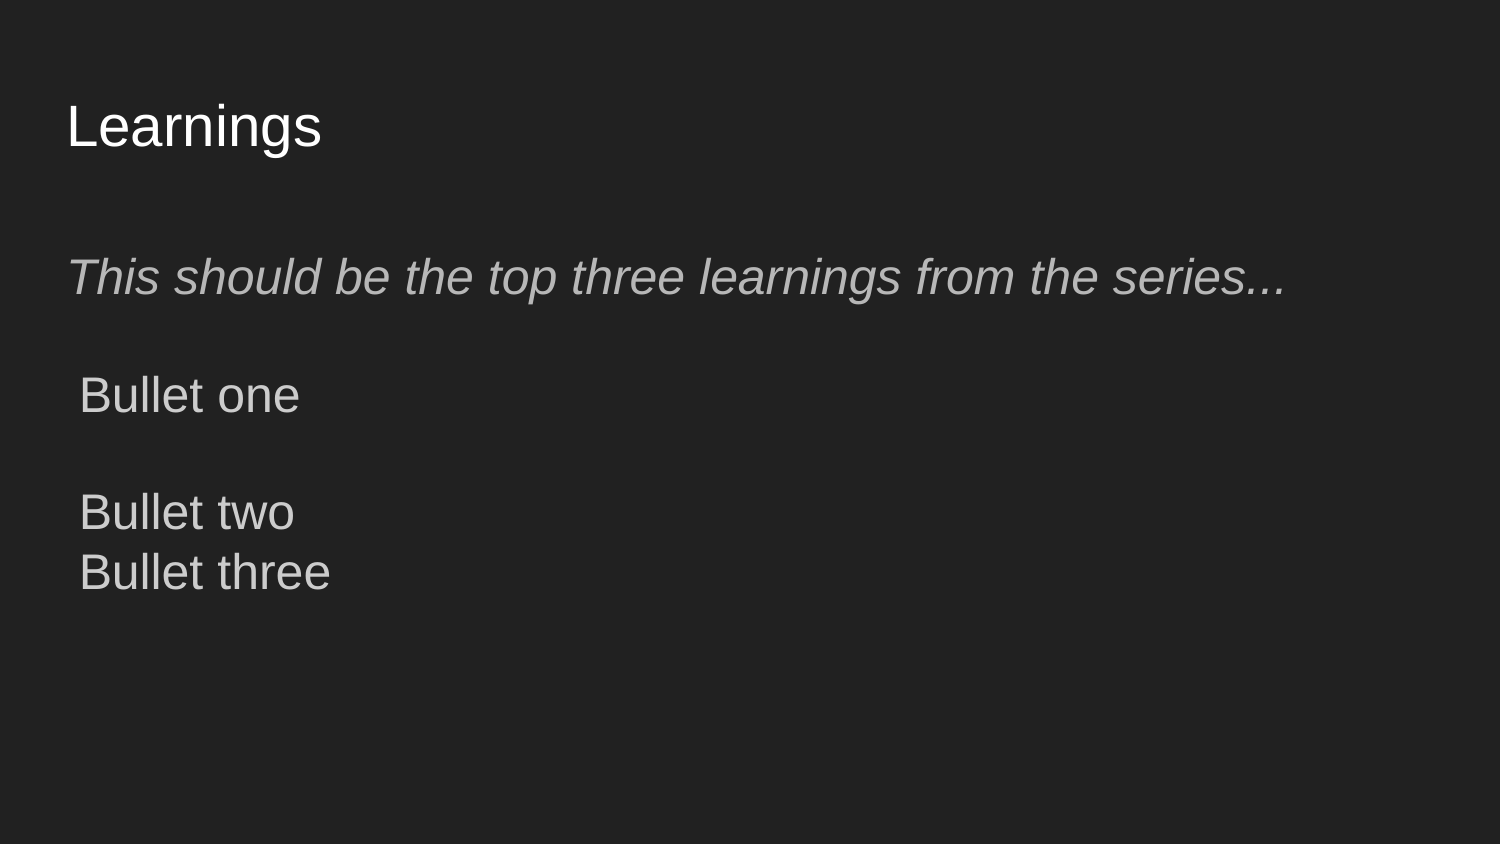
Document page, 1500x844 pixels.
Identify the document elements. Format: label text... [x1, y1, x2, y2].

title Learnings [51, 72, 1449, 167]
list This should be the top three learnings from the series... Bullet one Bullet two Bullet three [51, 189, 1449, 750]
